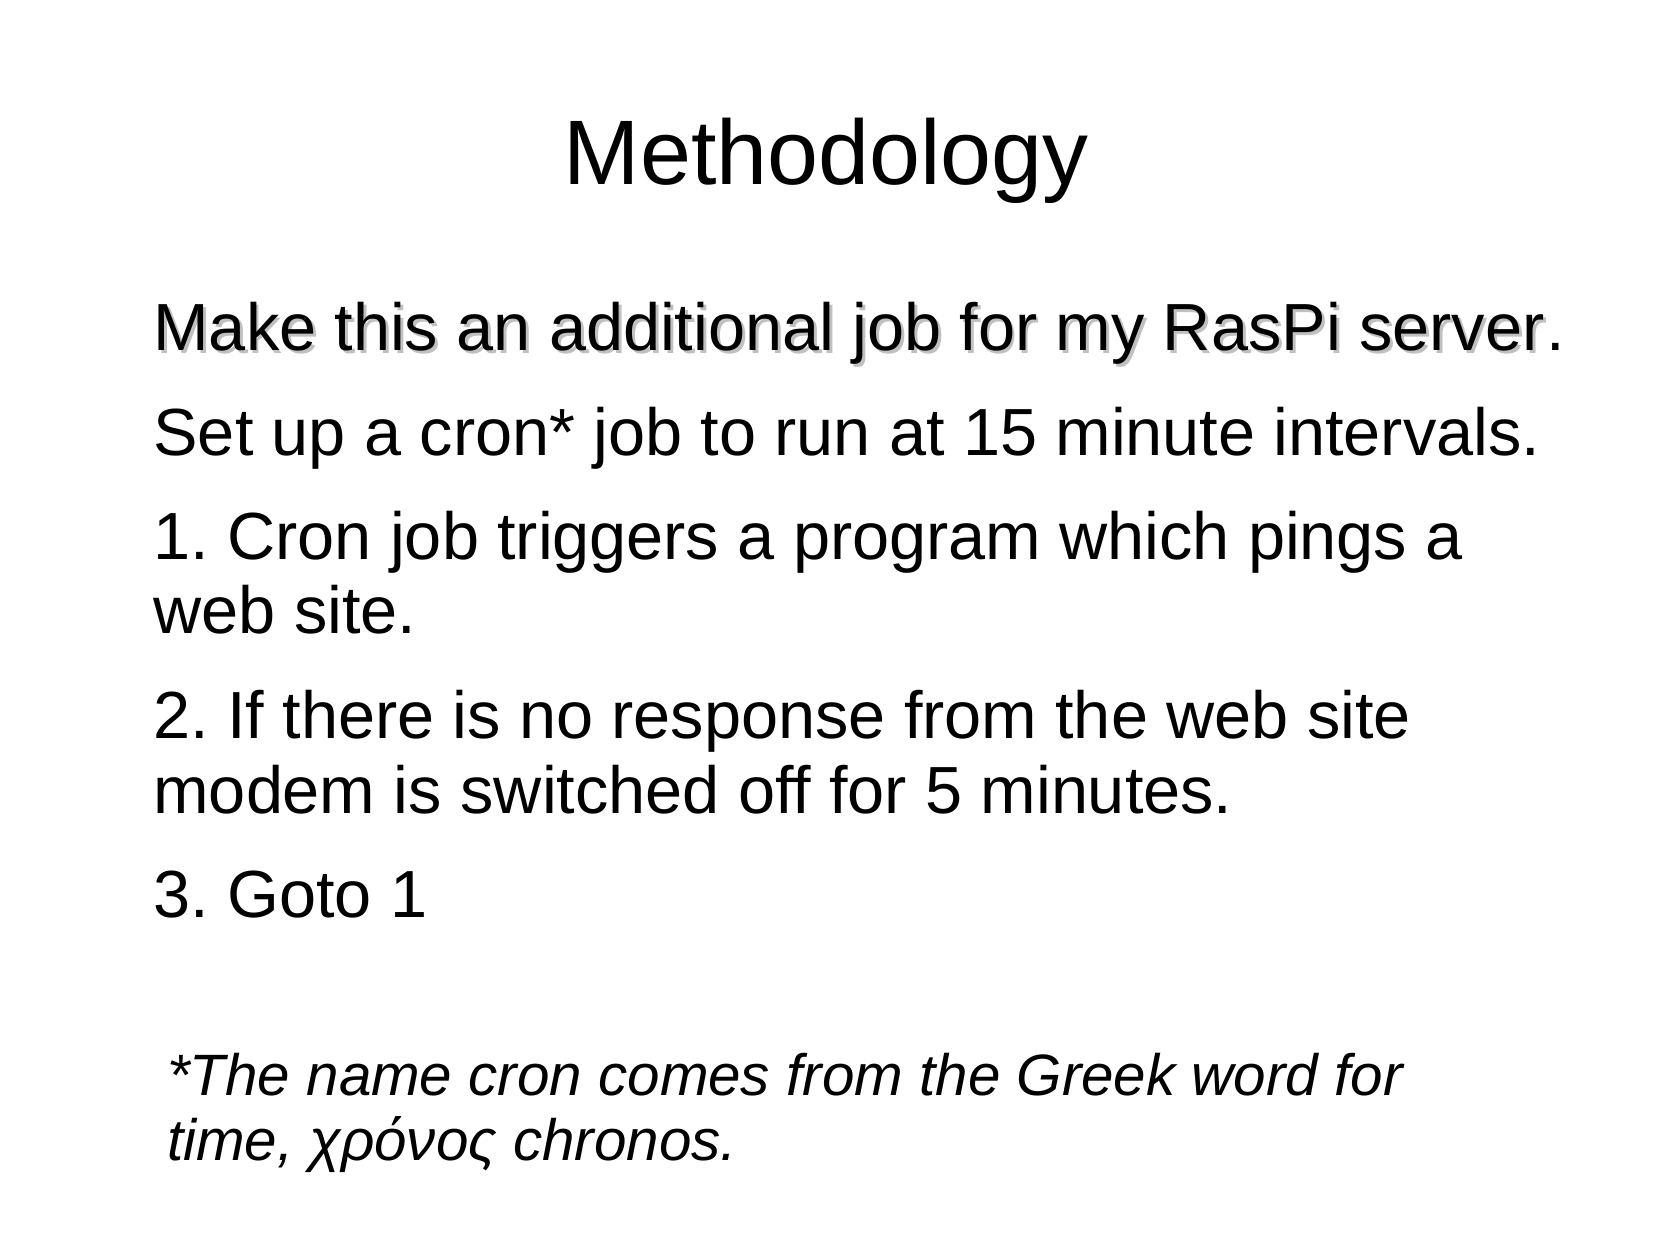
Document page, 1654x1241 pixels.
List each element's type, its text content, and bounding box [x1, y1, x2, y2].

title Methodology [82, 49, 1571, 257]
list Make this an additional job for my RasPi server. Set up a cron* job to run at 15 minute intervals. 1. Cron job triggers a program which pings a web site. 2. If there is no response from the web site modem is switched off for 5 minutes. 3. Goto 1 [82, 290, 1571, 1010]
text_box *The name cron comes from the Greek word for time, χρόνος chronos. [152, 1035, 1545, 1181]
